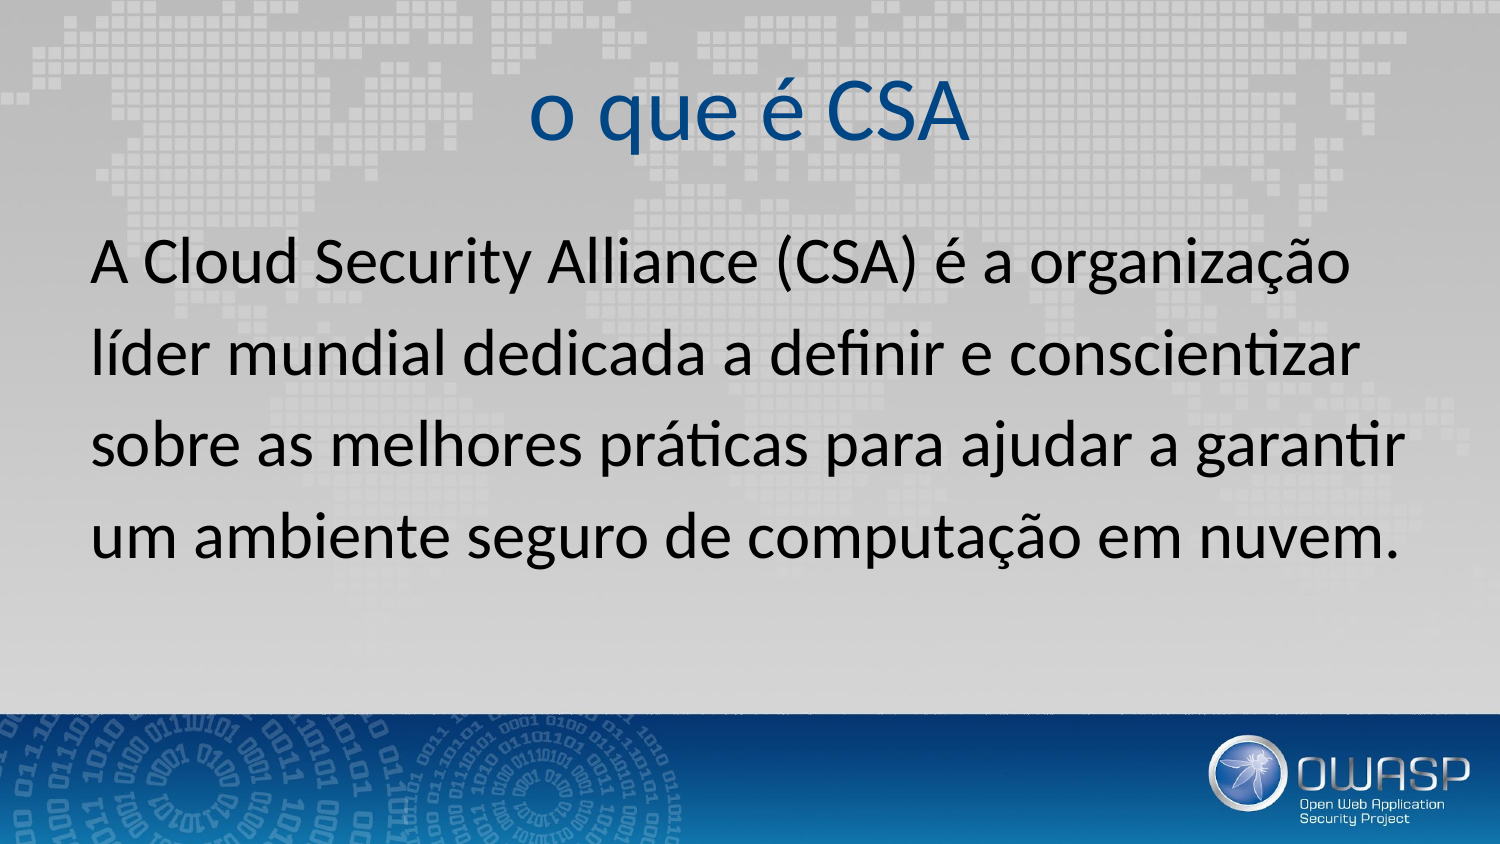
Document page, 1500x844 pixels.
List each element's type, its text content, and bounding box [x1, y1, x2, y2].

title o que é CSA [75, 33, 1425, 175]
picture [0, 0, 1500, 844]
list A Cloud Security Alliance (CSA) é a organização líder mundial dedicada a definir e conscientizar sobre as melhores práticas para ajudar a garantir um ambiente seguro de computação em nuvem. [75, 196, 1425, 705]
